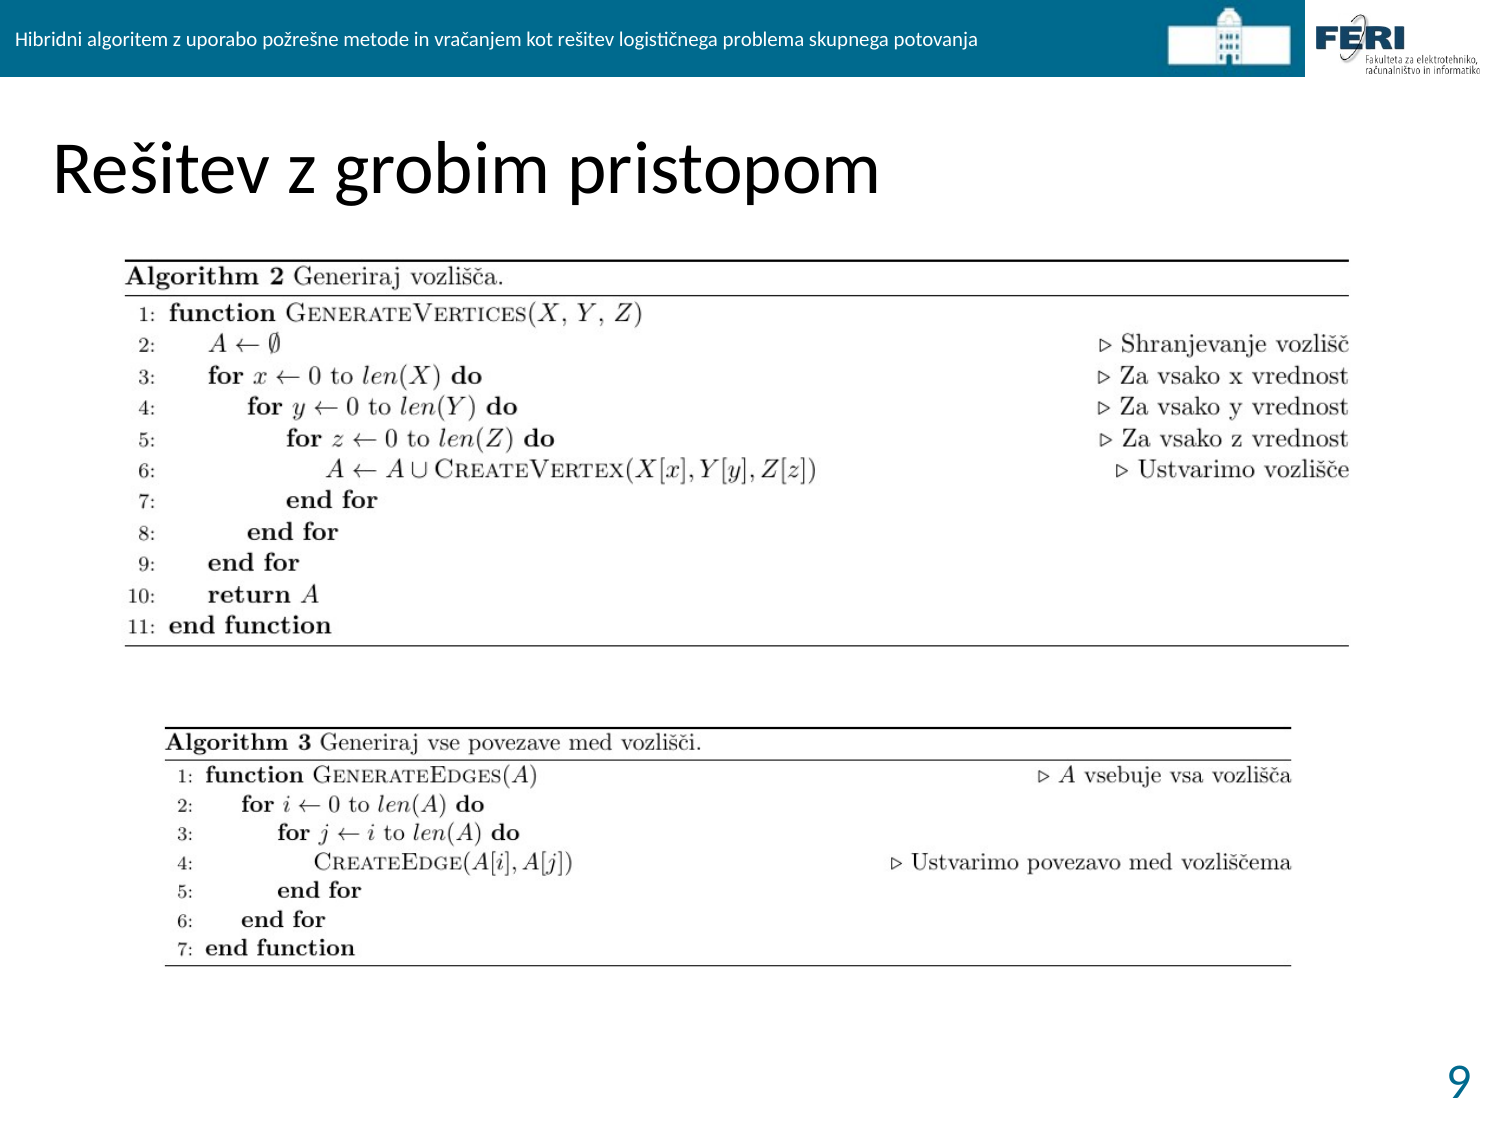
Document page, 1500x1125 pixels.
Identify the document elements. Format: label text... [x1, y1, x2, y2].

picture [1316, 13, 1480, 74]
picture [1167, 7, 1292, 66]
footer Hibridni algoritem z uporabo požrešne metode in vračanjem kot rešitev logističnega problema skupnega potovanja [0, 0, 1117, 77]
picture [112, 249, 1388, 669]
slide_number <number> [1339, 1046, 1487, 1112]
picture [153, 715, 1313, 976]
title Rešitev z grobim pristopom [37, 78, 1463, 250]
